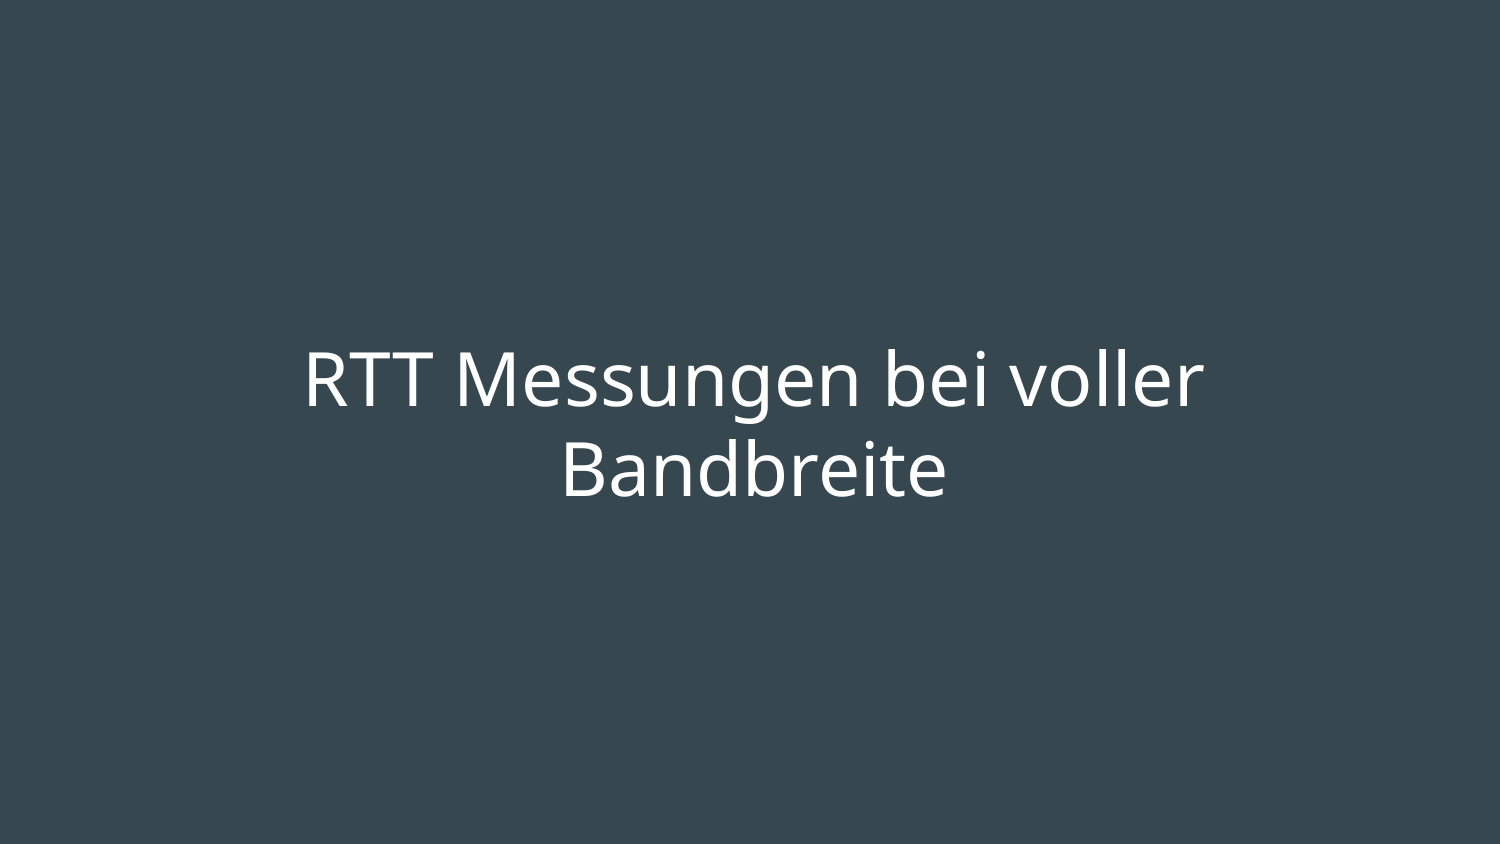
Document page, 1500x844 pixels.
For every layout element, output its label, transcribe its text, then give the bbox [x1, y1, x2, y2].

title RTT Messungen bei voller Bandbreite [110, 351, 1399, 493]
